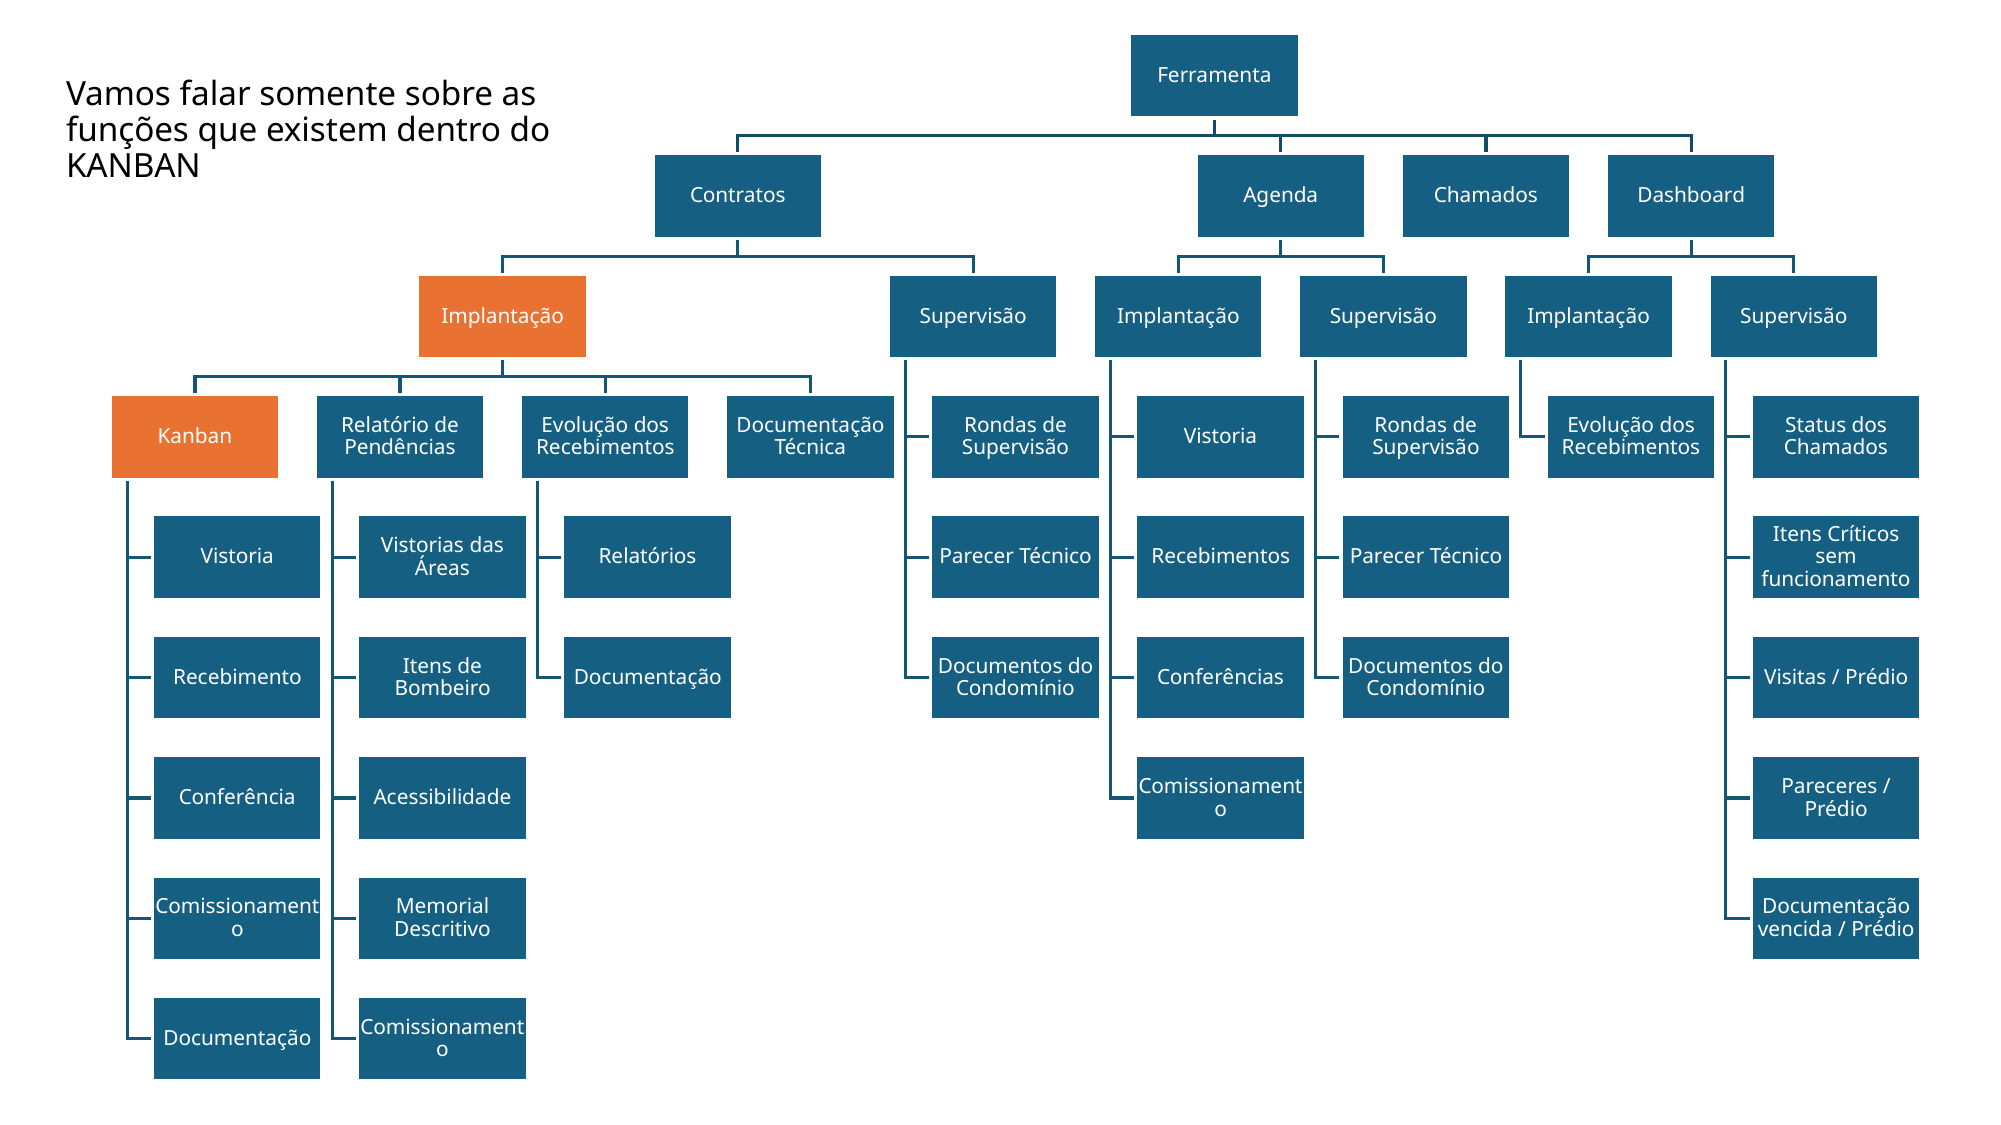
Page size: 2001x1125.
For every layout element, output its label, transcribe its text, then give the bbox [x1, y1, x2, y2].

text_box Documentação Técnica [725, 394, 896, 480]
text_box Relatório de Pendências [315, 394, 485, 480]
text_box Documentação vencida / Prédio [1751, 875, 1921, 961]
text_box Conferências [1135, 635, 1306, 720]
text_box Contratos [653, 153, 823, 239]
text_box Parecer Técnico [1341, 514, 1511, 600]
text_box Recebimento [152, 635, 323, 720]
text_box Supervisão [888, 274, 1058, 359]
text_box Comissionamento [357, 996, 528, 1082]
text_box Evolução dos Recebimentos [520, 394, 690, 480]
text_box Rondas de Supervisão [930, 394, 1101, 480]
text_box Kanban [110, 394, 280, 480]
text_box Comissionamento [1135, 755, 1306, 841]
text_box Memorial Descritivo [357, 875, 528, 961]
text_box Ferramenta [1129, 33, 1300, 119]
text_box Dashboard [1606, 153, 1776, 239]
text_box Vistoria [1135, 394, 1306, 480]
text_box Implantação [1093, 274, 1263, 359]
text_box Pareceres / Prédio [1751, 755, 1921, 841]
text_box Itens de Bombeiro [357, 635, 528, 720]
text_box Vistorias das Áreas [357, 514, 528, 600]
text_box Acessibilidade [357, 755, 528, 841]
text_box Vistoria [152, 514, 323, 600]
text_box Implantação [417, 274, 588, 359]
text_box Documentação [562, 635, 733, 720]
text_box Relatórios [562, 514, 733, 600]
text_box Parecer Técnico [930, 514, 1101, 600]
text_box Supervisão [1298, 274, 1469, 359]
text_box Visitas / Prédio [1751, 635, 1921, 720]
text_box Rondas de Supervisão [1341, 394, 1511, 480]
text_box Status dos Chamados [1751, 394, 1921, 480]
text_box Documentos do Condomínio [930, 635, 1101, 720]
text_box Documentação [152, 996, 323, 1082]
text_box Implantação [1503, 274, 1674, 359]
text_box Comissionamento [152, 875, 323, 961]
text_box Itens Críticos sem funcionamento [1751, 514, 1921, 600]
text_box Chamados [1401, 153, 1571, 239]
text_box Vamos falar somente sobre as funções que existem dentro do KANBAN [51, 43, 594, 218]
text_box Recebimentos [1135, 514, 1306, 600]
text_box Evolução dos Recebimentos [1546, 394, 1716, 480]
text_box Documentos do Condomínio [1341, 635, 1511, 720]
text_box Agenda [1196, 153, 1366, 239]
text_box Conferência [152, 755, 323, 841]
text_box Supervisão [1708, 274, 1879, 359]
